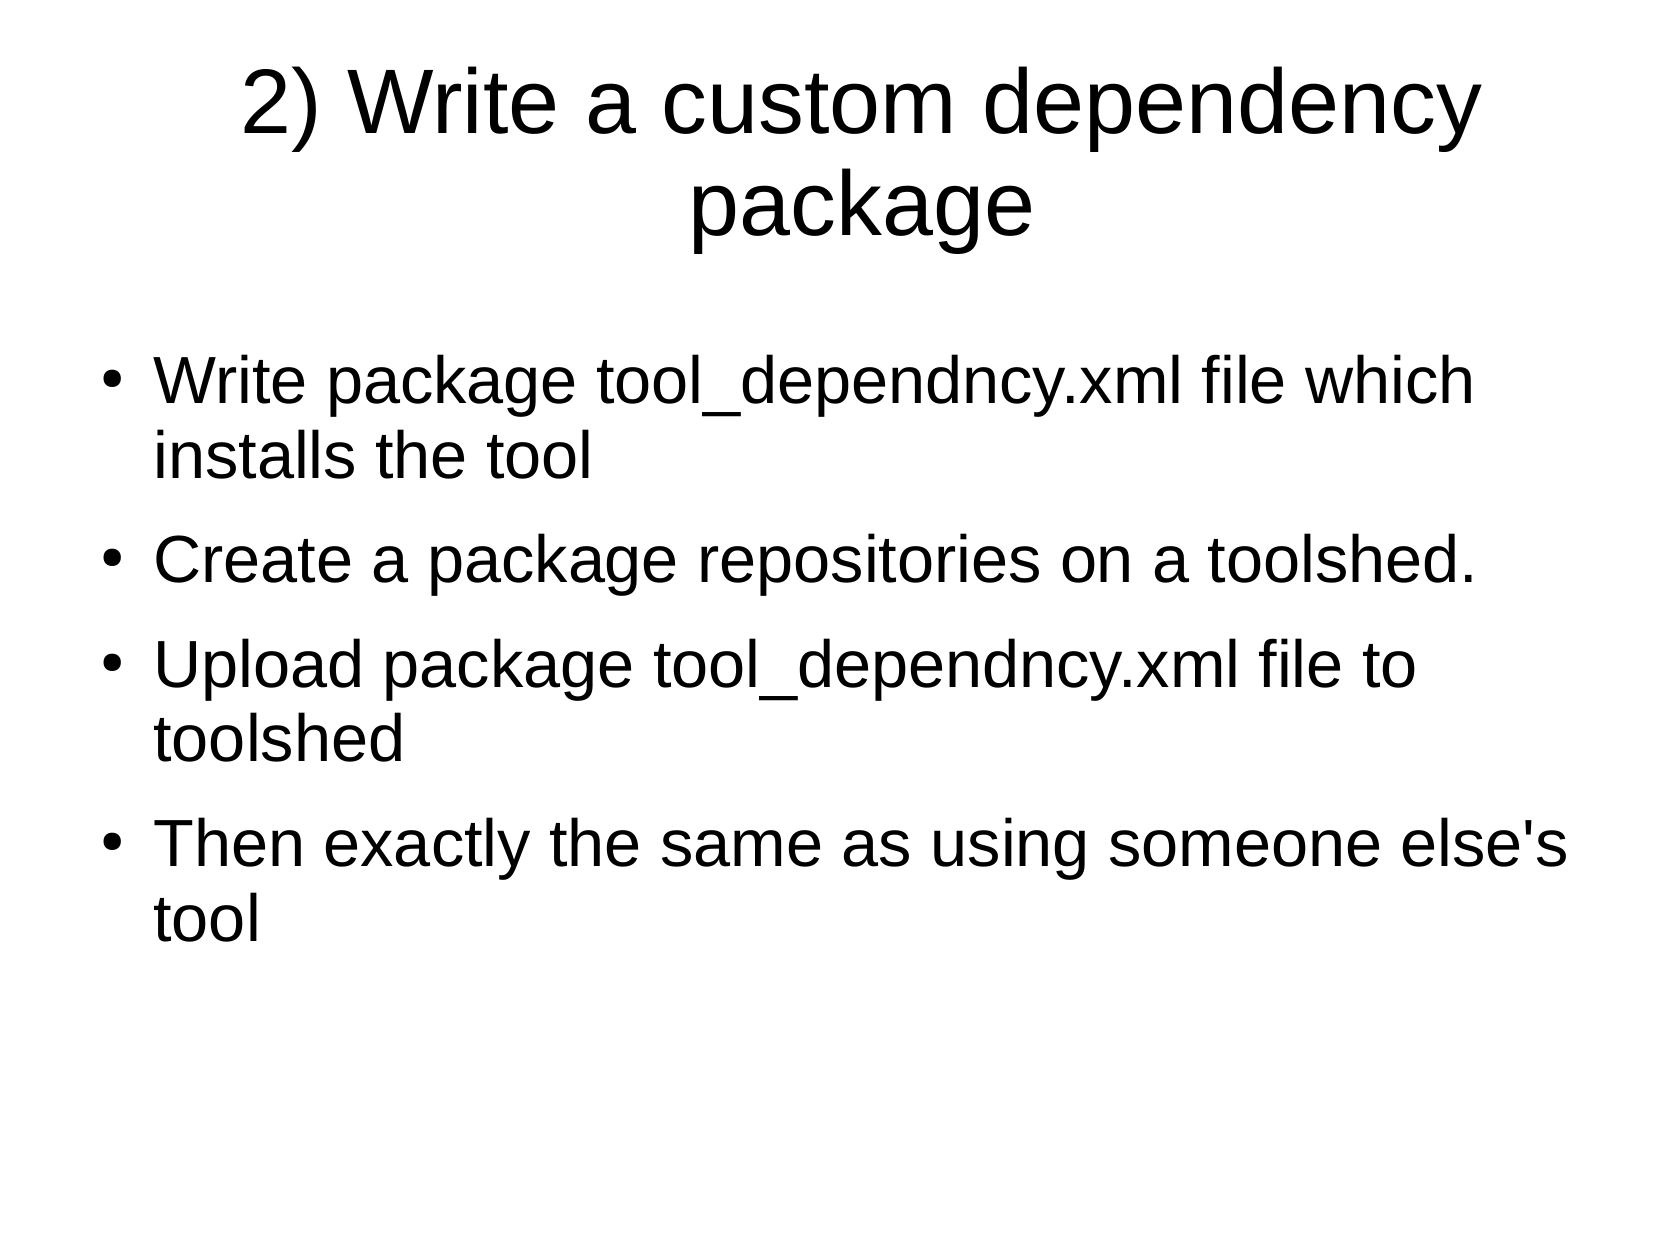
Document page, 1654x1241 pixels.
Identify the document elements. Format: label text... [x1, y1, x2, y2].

title 2) Write a custom dependency package [82, 49, 1571, 257]
list Write package tool_dependncy.xml file which installs the tool Create a package repositories on a toolshed. Upload package tool_dependncy.xml file to toolshed Then exactly the same as using someone else's tool [82, 343, 1571, 1063]
